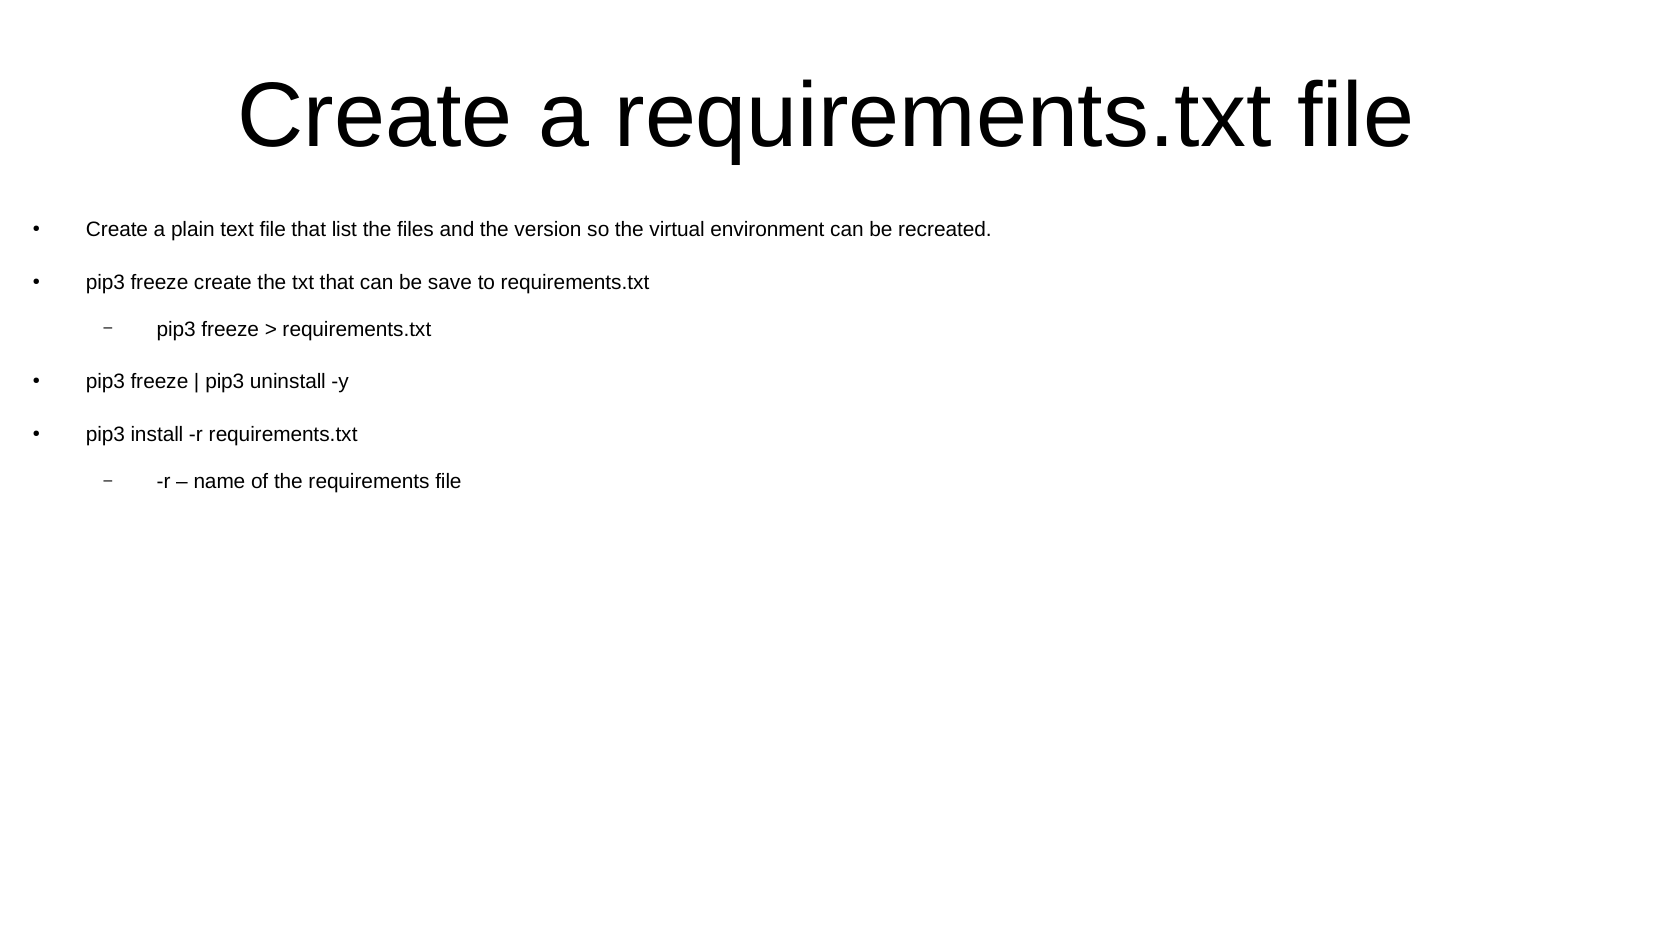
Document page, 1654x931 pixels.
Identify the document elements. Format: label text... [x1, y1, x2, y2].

title Create a requirements.txt file [82, 37, 1571, 193]
list Create a plain text file that list the files and the version so the virtual environment can be recreated. pip3 freeze create the txt that can be save to requirements.txt pip3 freeze > requirements.txt pip3 freeze | pip3 uninstall -y pip3 install -r requirements.txt -r – name of the requirements file [15, 217, 1571, 916]
